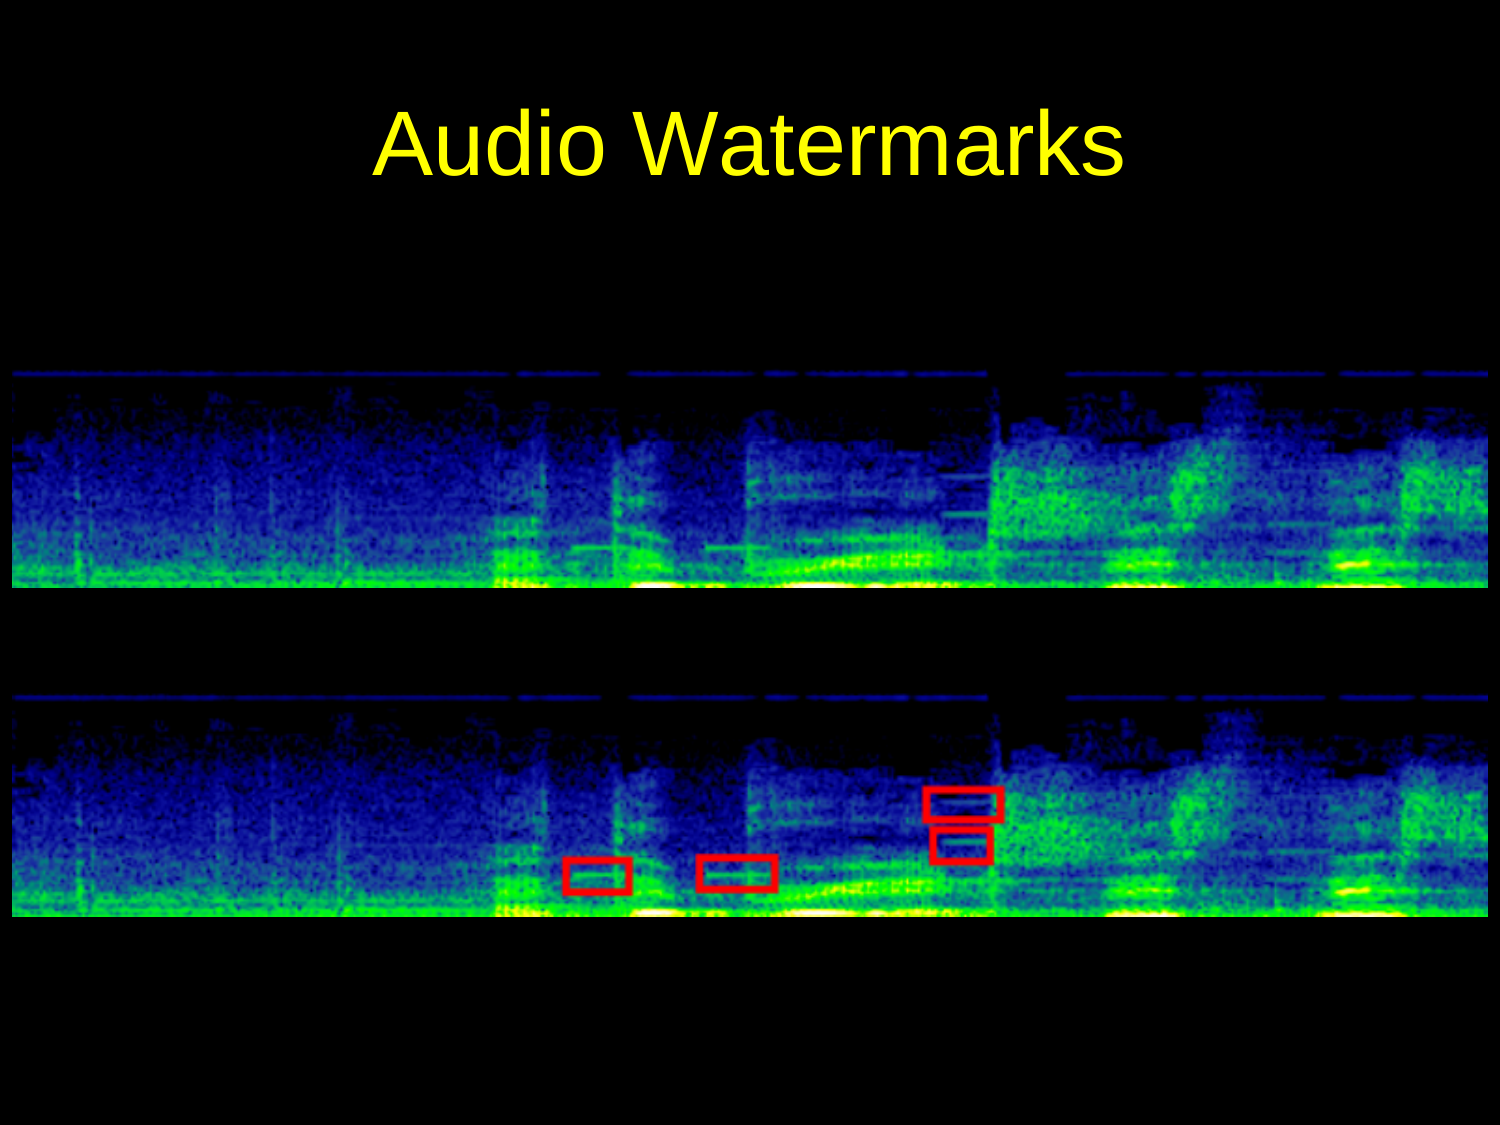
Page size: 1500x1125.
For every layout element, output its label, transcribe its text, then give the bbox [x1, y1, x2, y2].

picture [12, 612, 1488, 917]
title Audio Watermarks [75, 45, 1426, 233]
picture [12, 292, 1488, 588]
